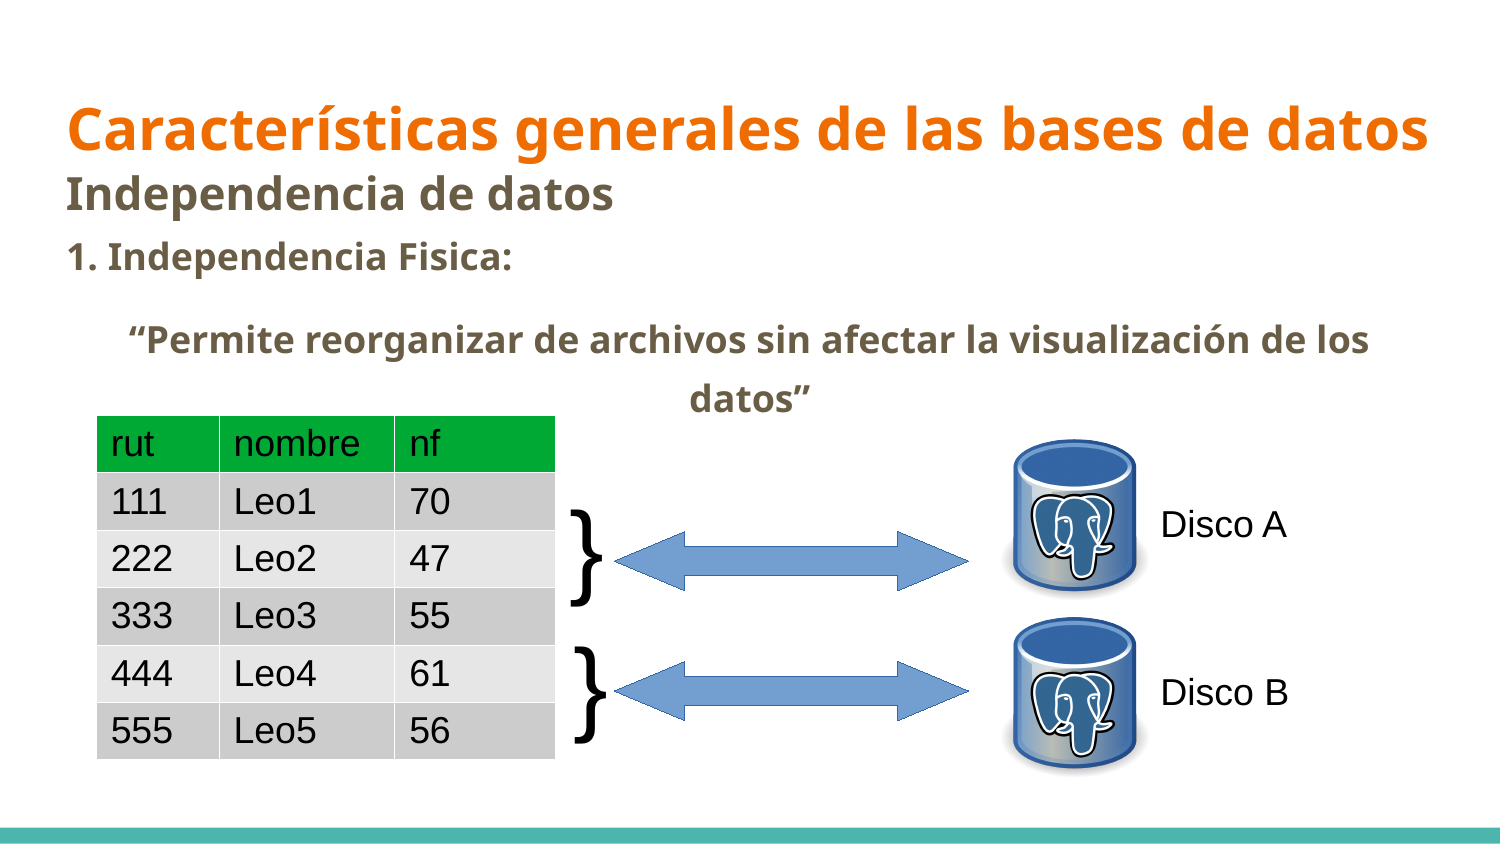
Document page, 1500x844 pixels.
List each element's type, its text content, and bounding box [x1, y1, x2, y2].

table_cell 111 [97, 473, 219, 530]
table_cell Leo5 [220, 703, 394, 759]
table_cell 444 [97, 646, 219, 702]
table_cell 222 [97, 531, 219, 587]
table_cell 555 [97, 703, 219, 759]
picture [992, 614, 1158, 780]
table_cell 55 [395, 588, 555, 645]
table_cell 333 [97, 588, 219, 645]
table_cell Leo3 [220, 588, 394, 645]
table_cell 56 [395, 703, 555, 759]
table_cell 47 [395, 531, 554, 587]
table_header rut [97, 416, 219, 472]
list 1. Independencia Fisica: “Permite reorganizar de archivos sin afectar la visualización de los datos” [51, 207, 1449, 750]
table_cell Leo1 [220, 473, 394, 530]
table_cell 70 [395, 473, 555, 530]
table_cell 61 [395, 646, 555, 702]
text_box } [554, 484, 602, 616]
table_header nf [395, 416, 555, 472]
picture [992, 436, 1158, 603]
table_cell Leo4 [220, 646, 394, 702]
text_box } [558, 620, 606, 752]
text_box Disco B [1145, 663, 1347, 721]
text_box [614, 531, 969, 591]
text_box Disco A [1145, 496, 1347, 553]
text_box [614, 661, 969, 721]
title Características generales de las bases de datos [51, 72, 1449, 189]
table_cell Leo2 [220, 531, 394, 587]
table_header nombre [220, 416, 394, 472]
text_box Independencia de datos [51, 153, 700, 231]
